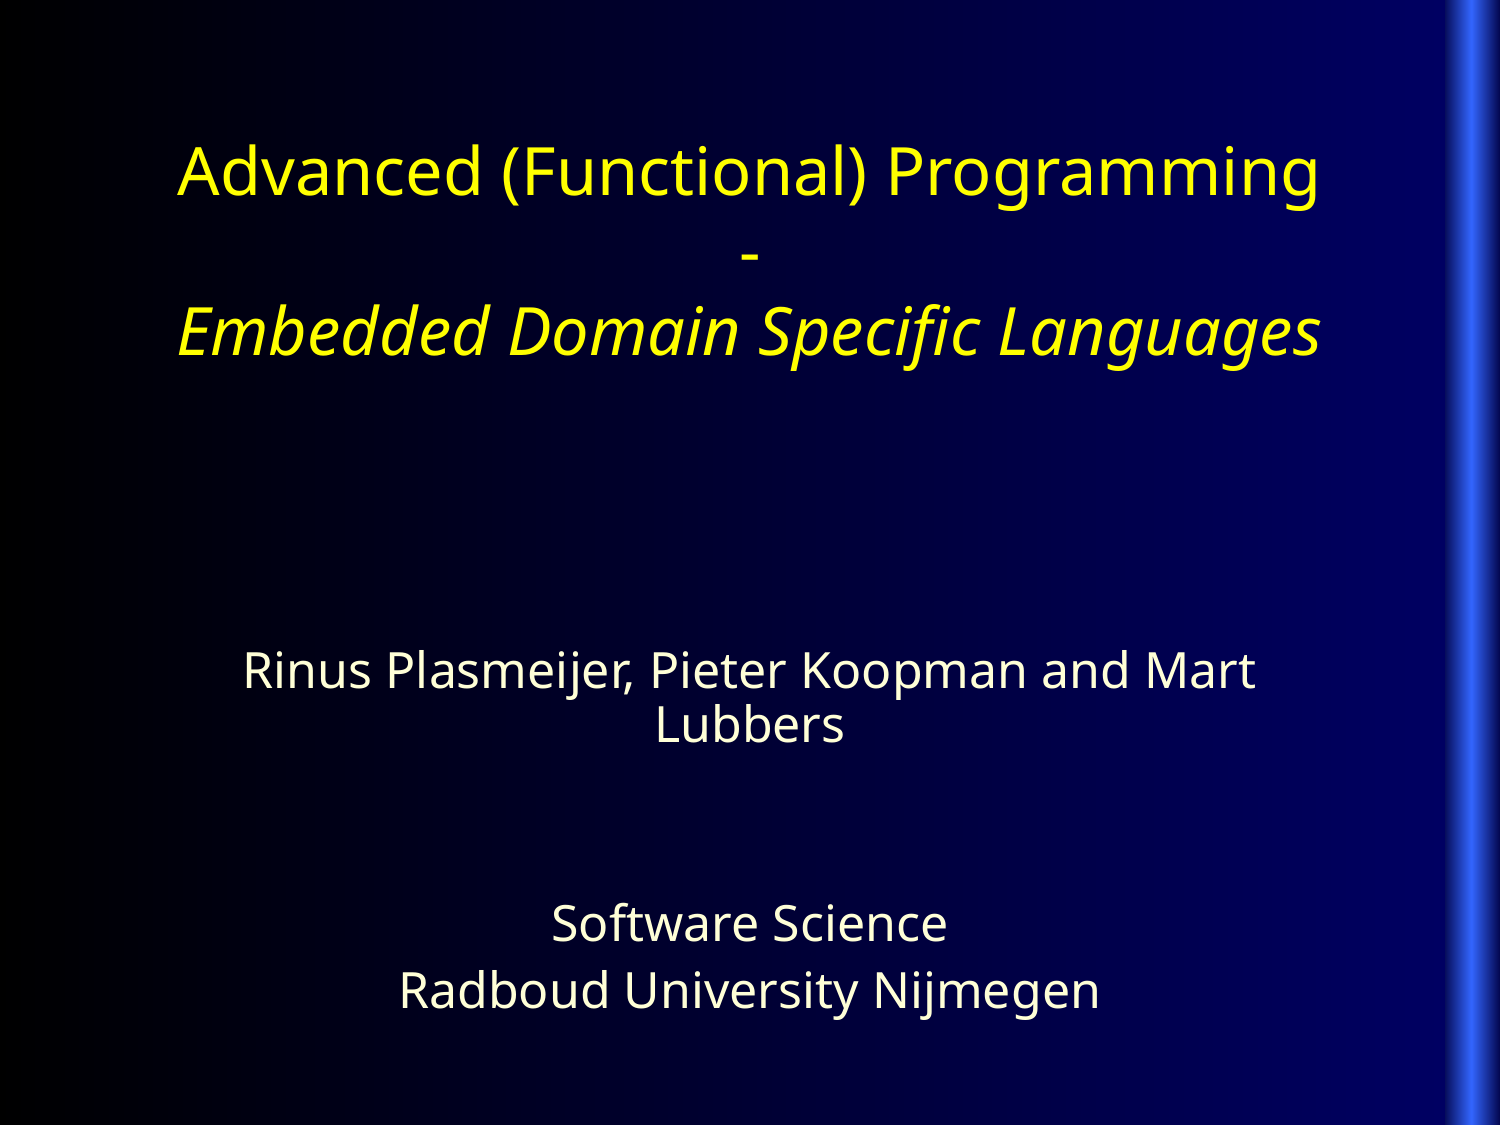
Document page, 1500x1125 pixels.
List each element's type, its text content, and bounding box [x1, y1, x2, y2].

text_box Rinus Plasmeijer, Pieter Koopman and Mart Lubbers Software Science Radboud University Nijmegen [225, 637, 1276, 926]
text_box Advanced (Functional) Programming - Embedded Domain Specific Languages [112, 121, 1388, 363]
